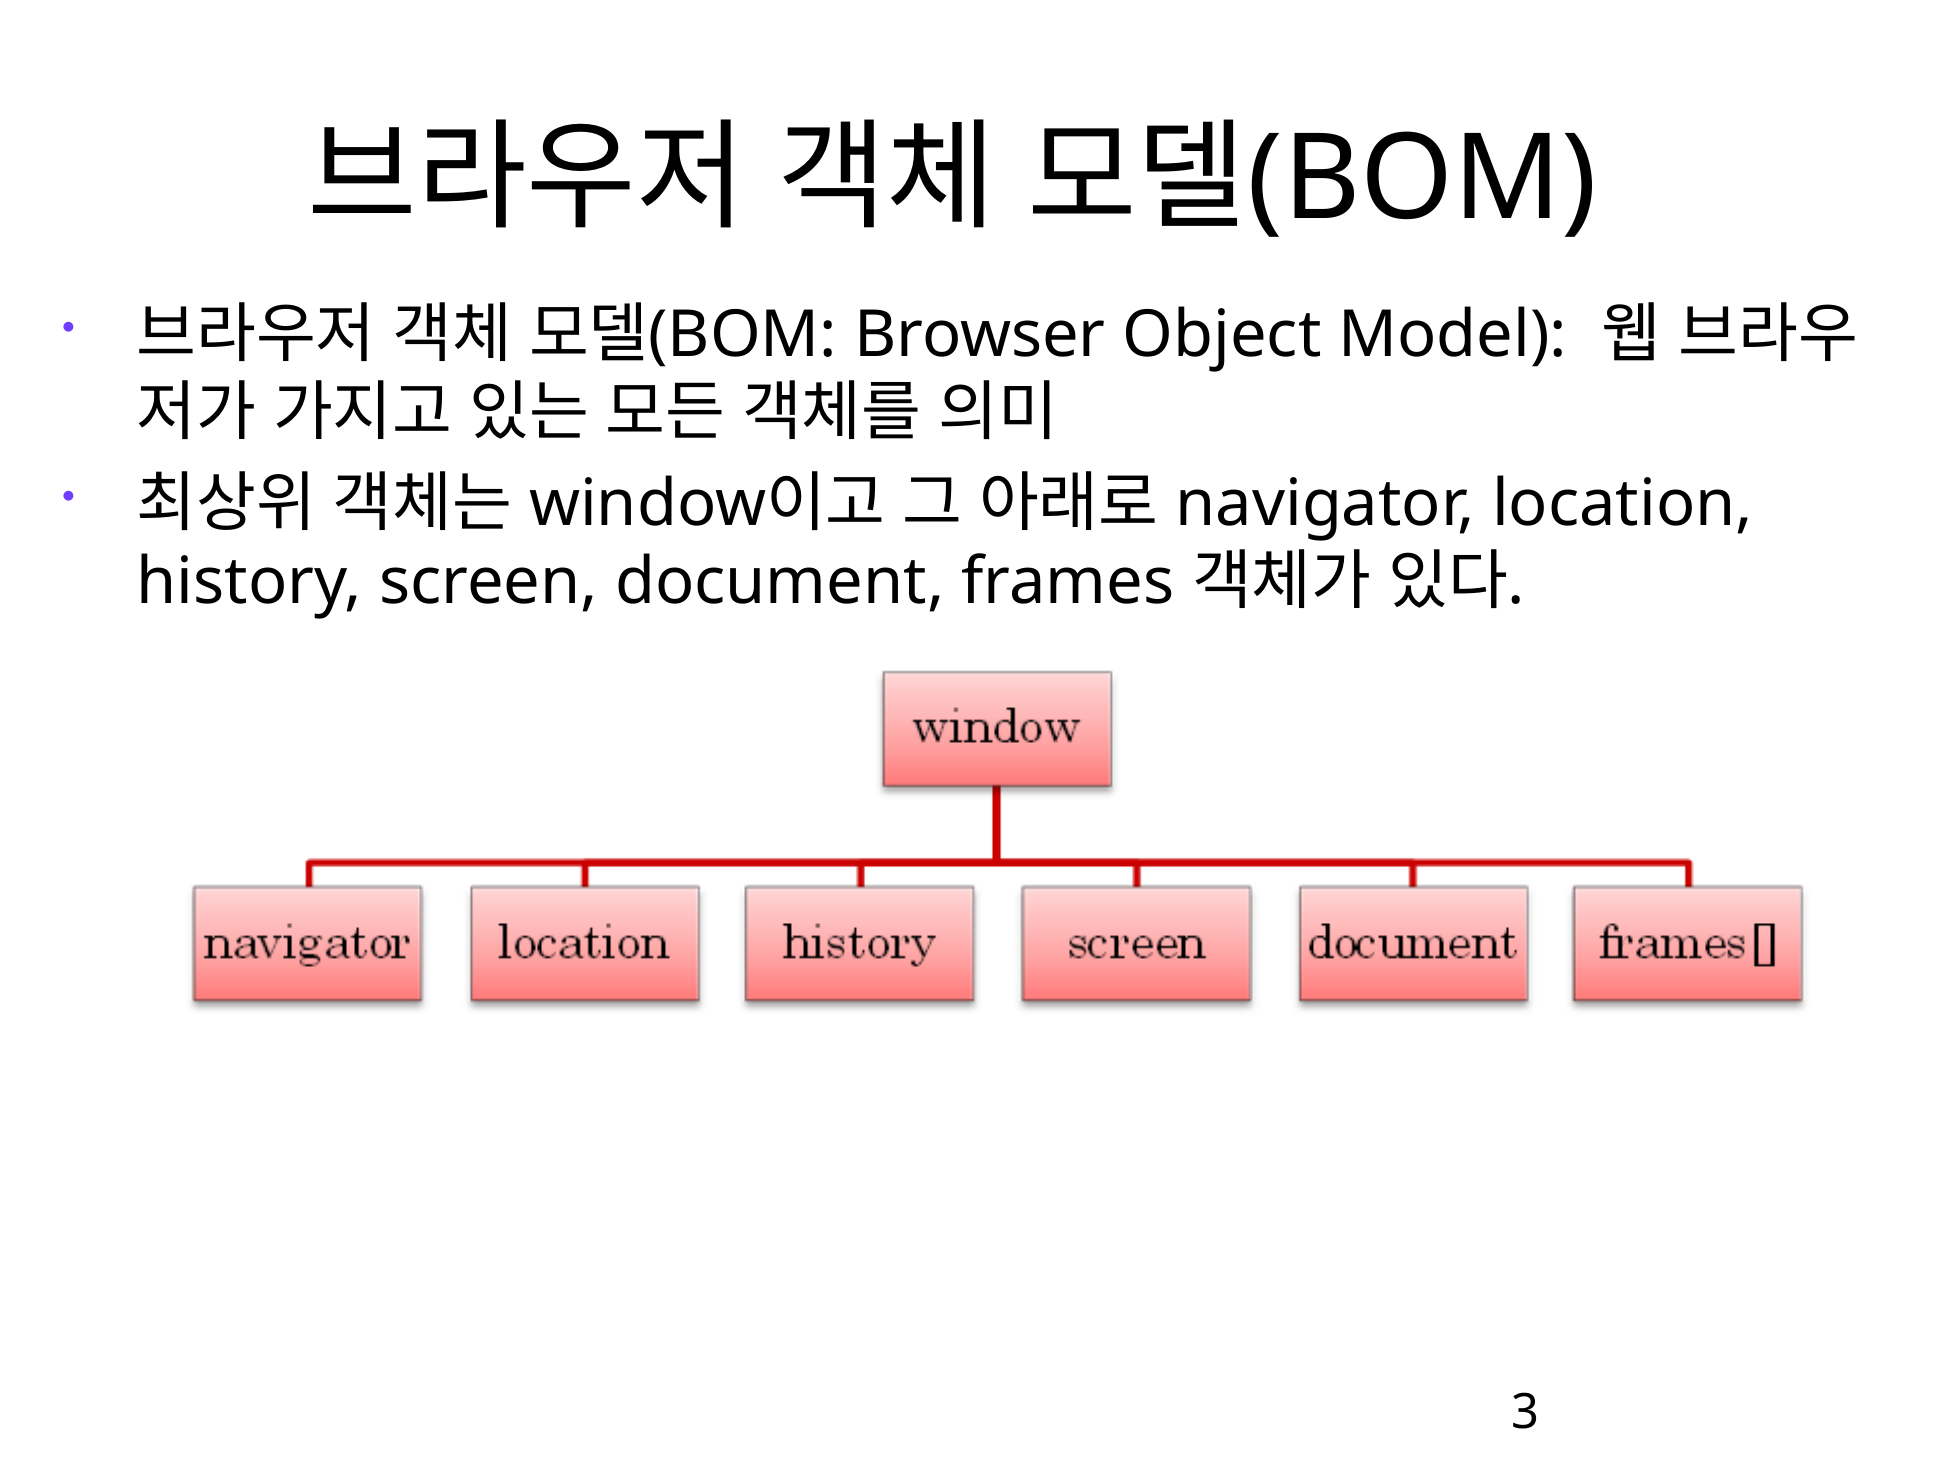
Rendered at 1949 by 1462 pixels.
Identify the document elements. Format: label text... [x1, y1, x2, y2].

list 브라우저 객체 모델(BOM: Browser Object Model): 웹 브라우저가 가지고 있는 모든 객체를 의미 최상위 객체는 window이고 그 아래로 navigator, location, history, screen, document, frames 객체가 있다. [48, 284, 1897, 1343]
title 브라우저 객체 모델(BOM) [156, 92, 1749, 255]
slide_number <숫자> [1496, 1372, 1899, 1462]
picture [156, 641, 1830, 1032]
